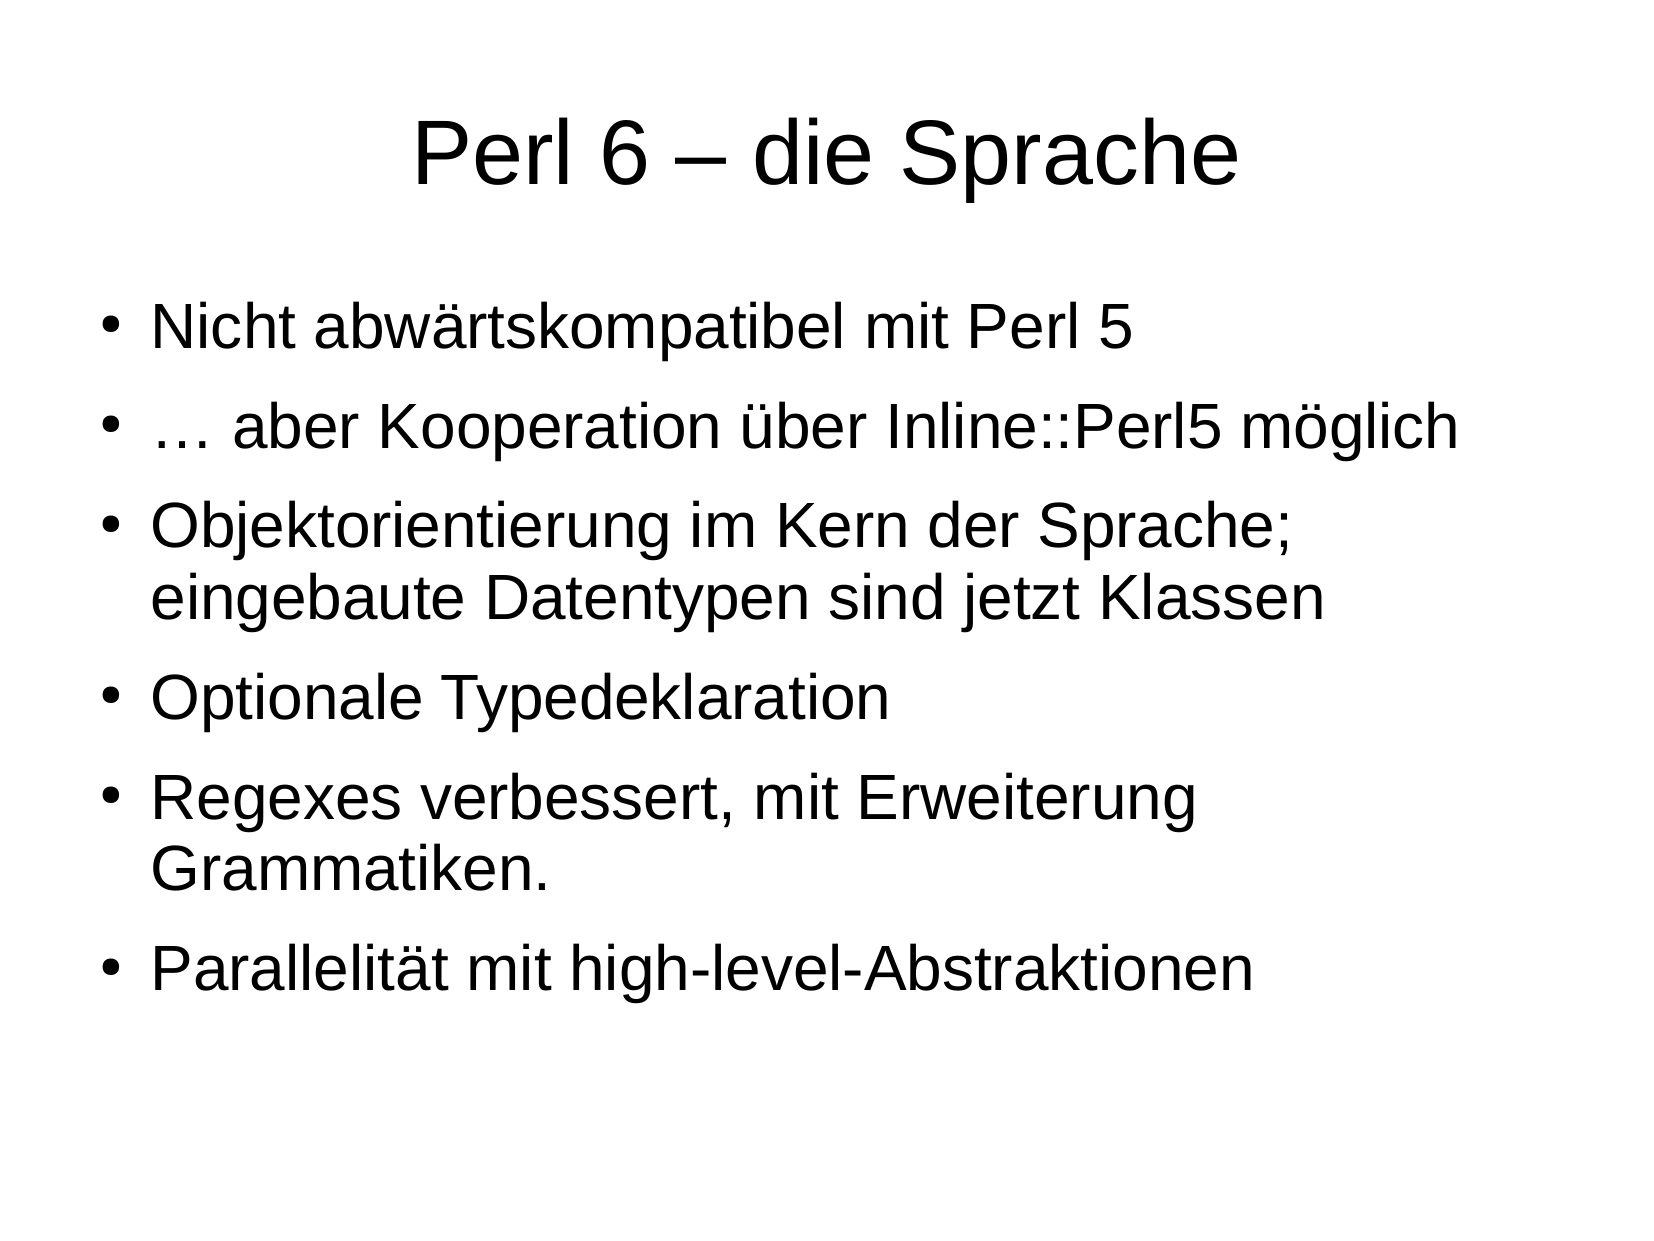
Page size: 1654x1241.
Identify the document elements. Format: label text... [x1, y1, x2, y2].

list Nicht abwärtskompatibel mit Perl 5 … aber Kooperation über Inline::Perl5 möglich Objektorientierung im Kern der Sprache; eingebaute Datentypen sind jetzt Klassen Optionale Typedeklaration Regexes verbessert, mit Erweiterung Grammatiken. Parallelität mit high-level-Abstraktionen [82, 290, 1571, 1010]
title Perl 6 – die Sprache [82, 49, 1571, 257]
